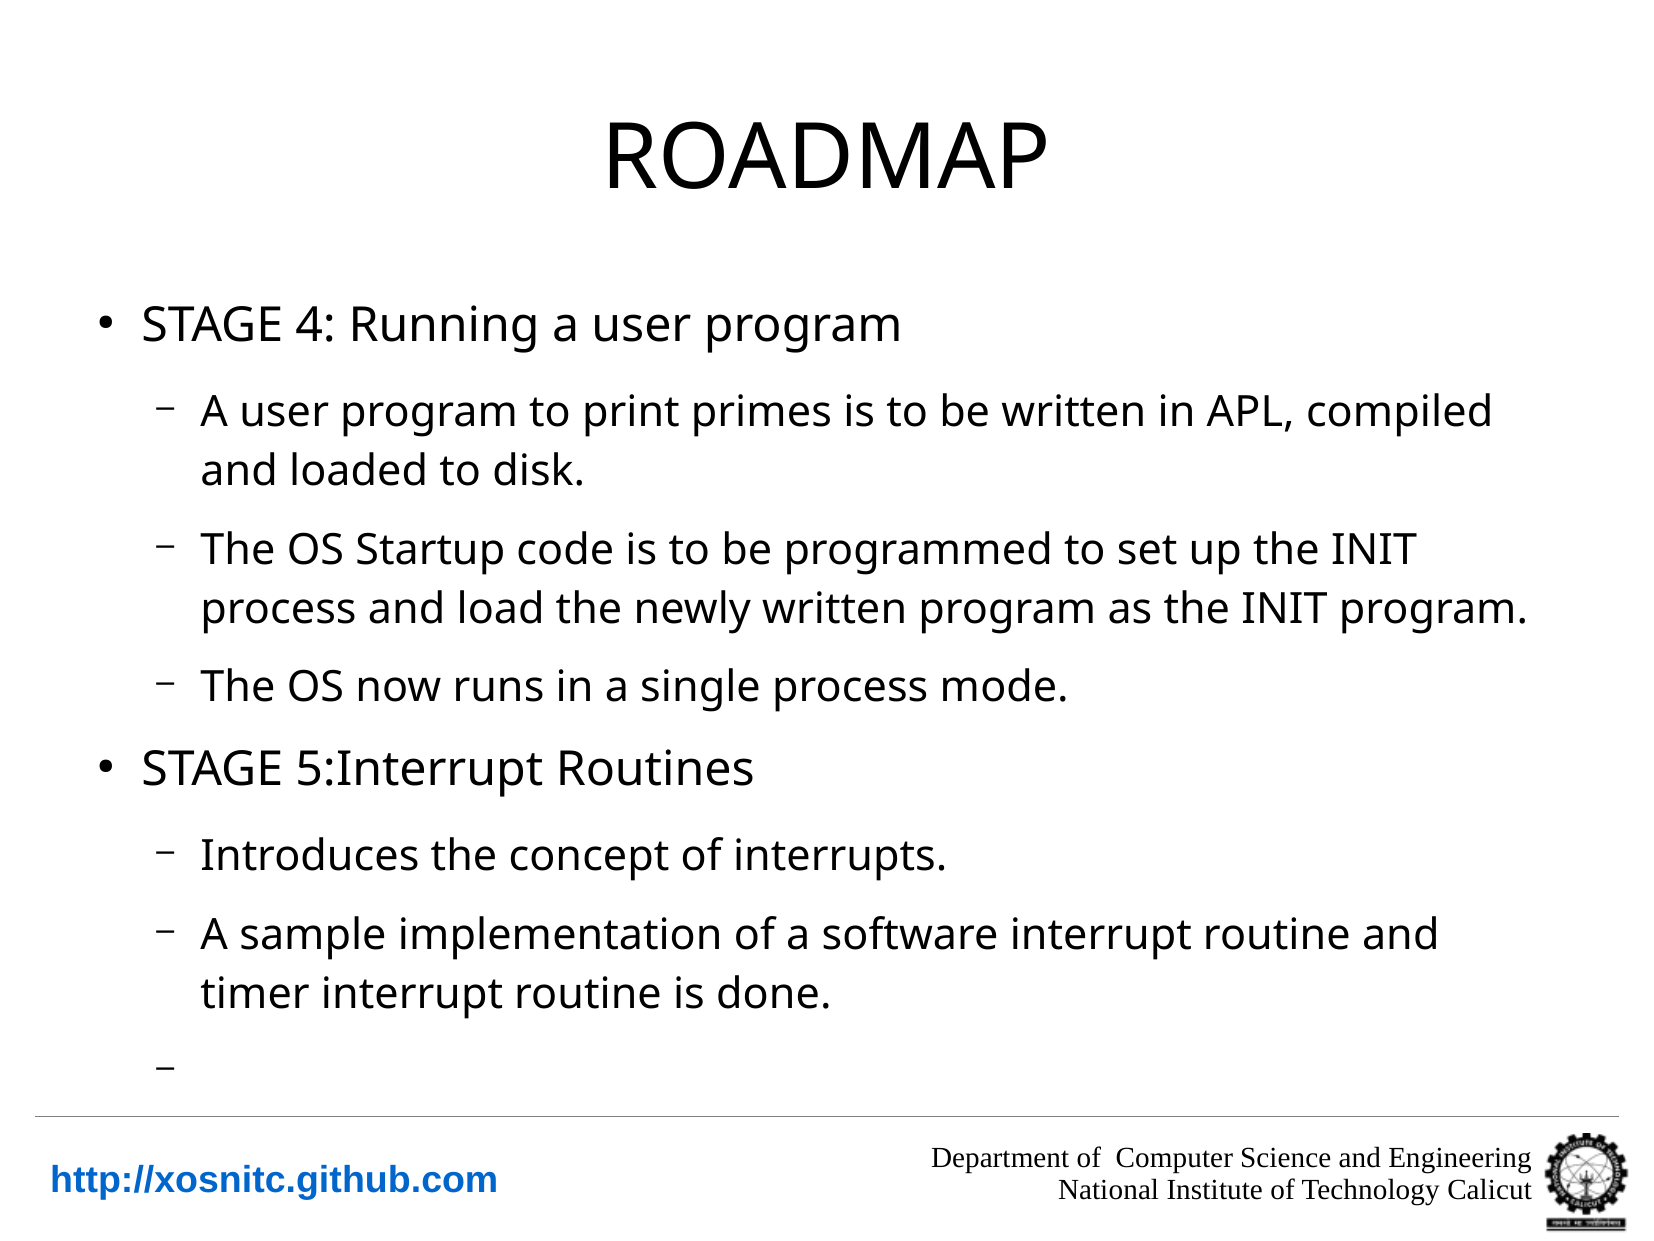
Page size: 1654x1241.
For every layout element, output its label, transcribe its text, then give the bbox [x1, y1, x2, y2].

picture [1542, 1133, 1630, 1234]
title ROADMAP [82, 49, 1571, 257]
list STAGE 4: Running a user program A user program to print primes is to be written in APL, compiled and loaded to disk. The OS Startup code is to be programmed to set up the INIT process and load the newly written program as the INIT program. The OS now runs in a single process mode. STAGE 5:Interrupt Routines Introduces the concept of interrupts. A sample implementation of a software interrupt routine and timer interrupt routine is done. [82, 290, 1538, 1063]
